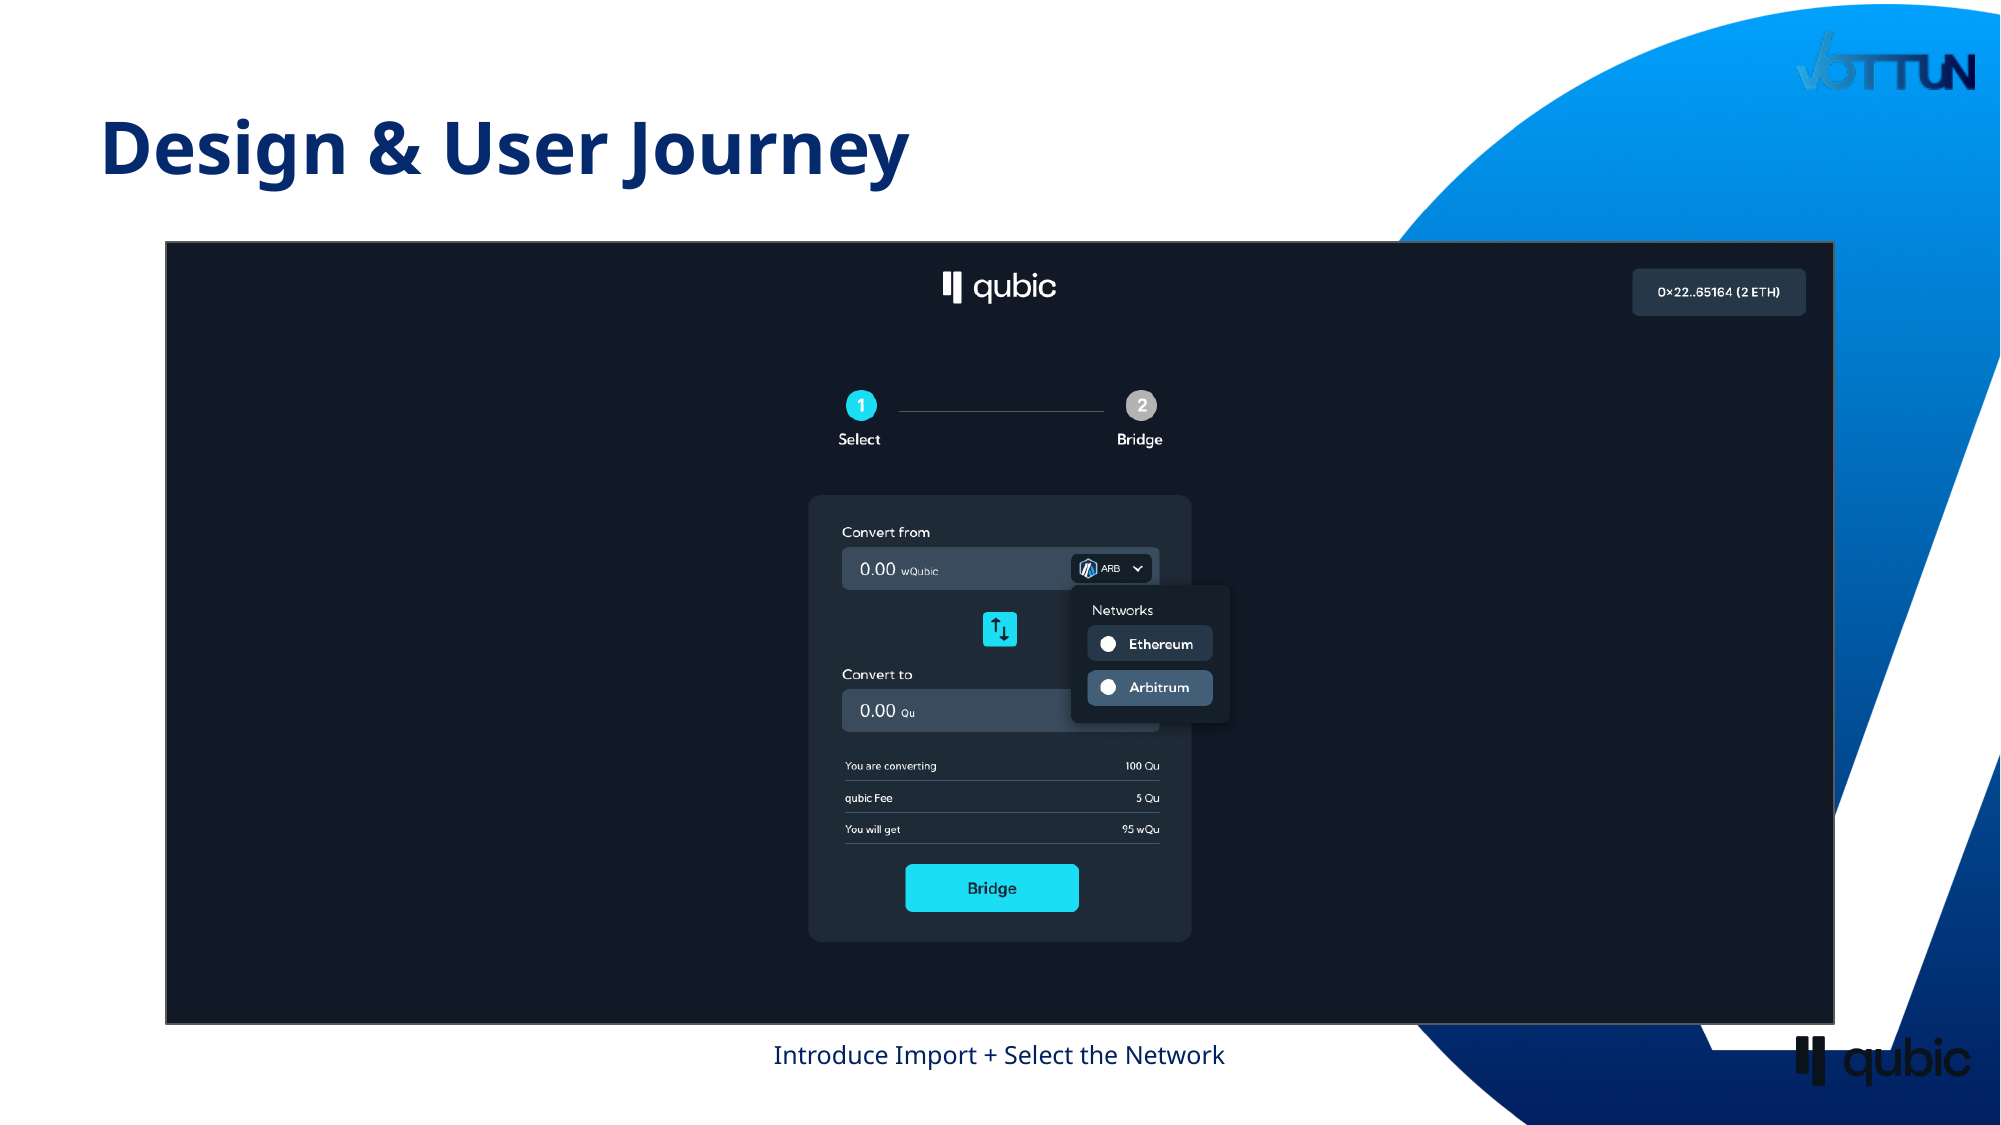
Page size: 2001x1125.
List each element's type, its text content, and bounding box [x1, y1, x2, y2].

text_box Design & User Journey [84, 94, 1822, 198]
picture [166, 242, 1834, 1024]
picture [1267, 4, 2001, 1125]
text_box Introduce Import + Select the Network [555, 1032, 1445, 1079]
